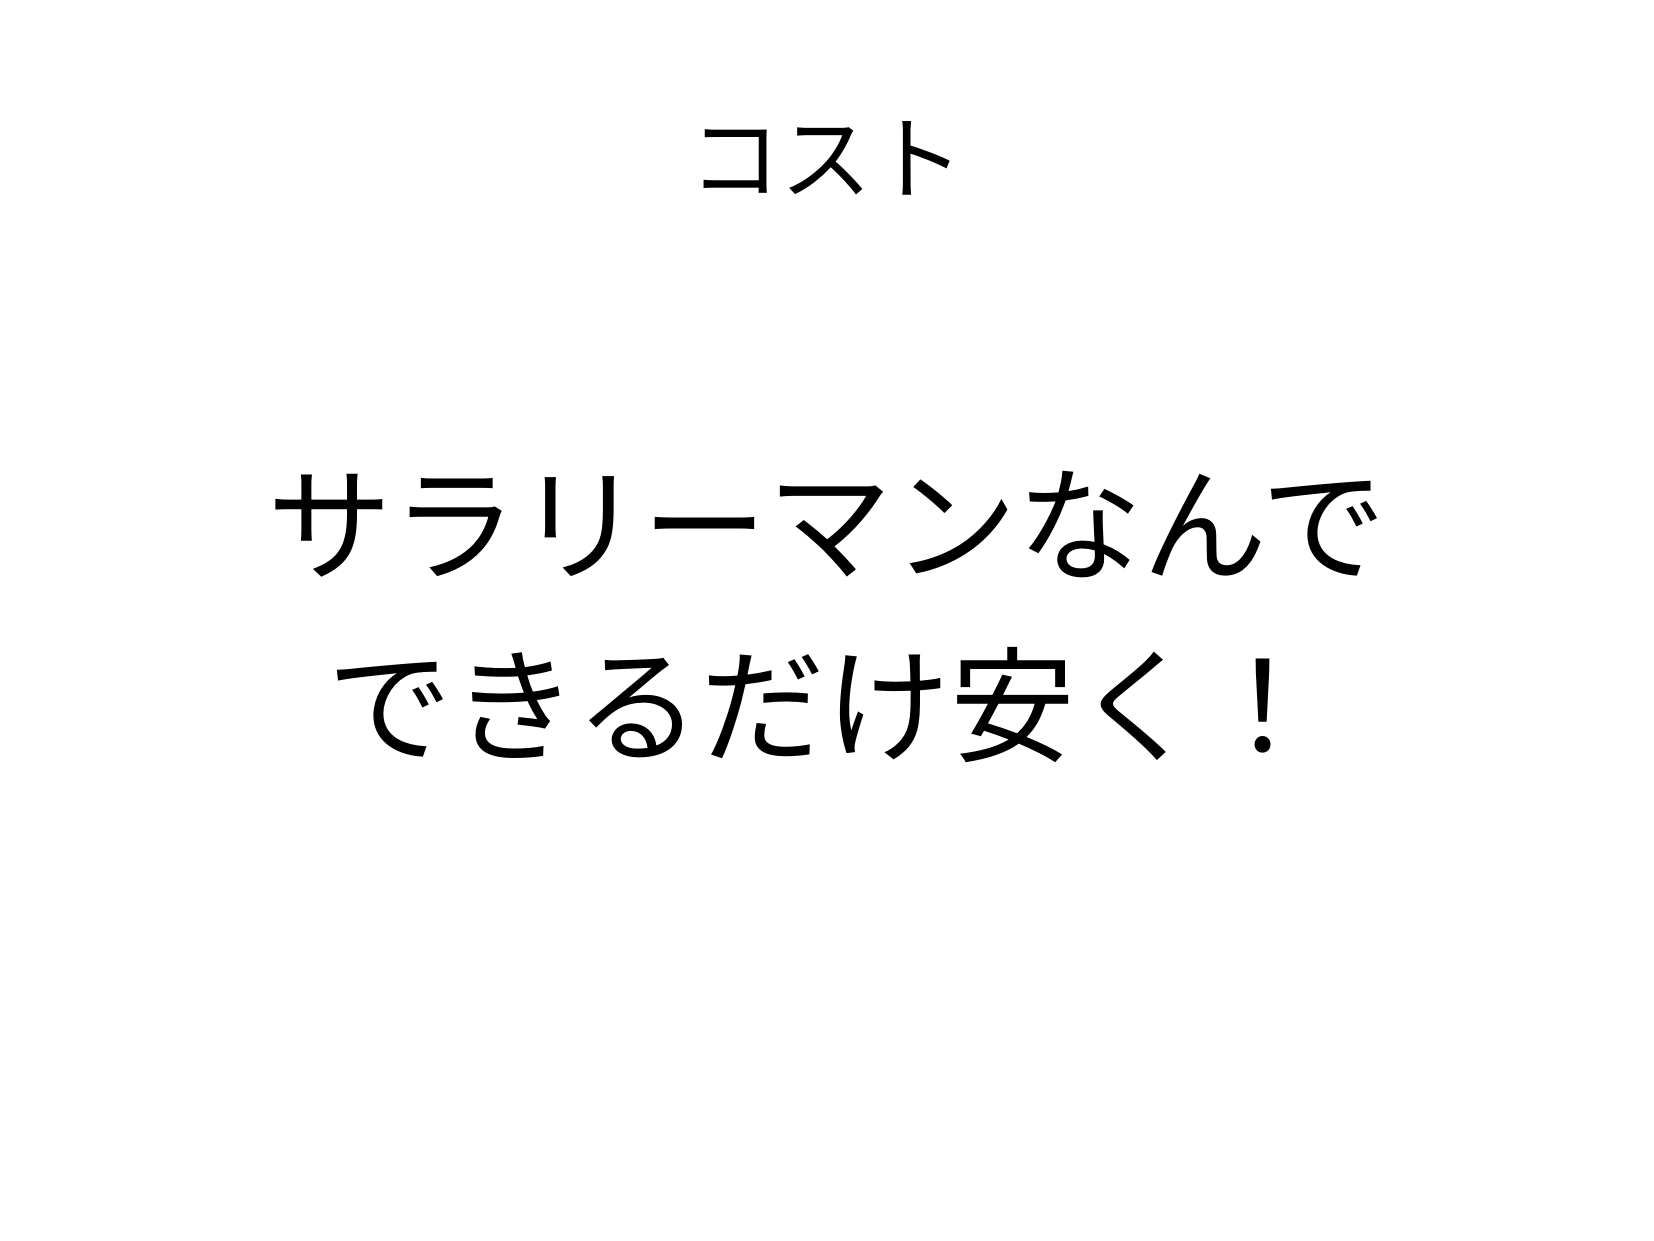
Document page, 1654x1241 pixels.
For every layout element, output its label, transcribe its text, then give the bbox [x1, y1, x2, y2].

subtitle サラリーマンなんで できるだけ安く！ [82, 257, 1571, 968]
title コスト [82, 49, 1571, 257]
